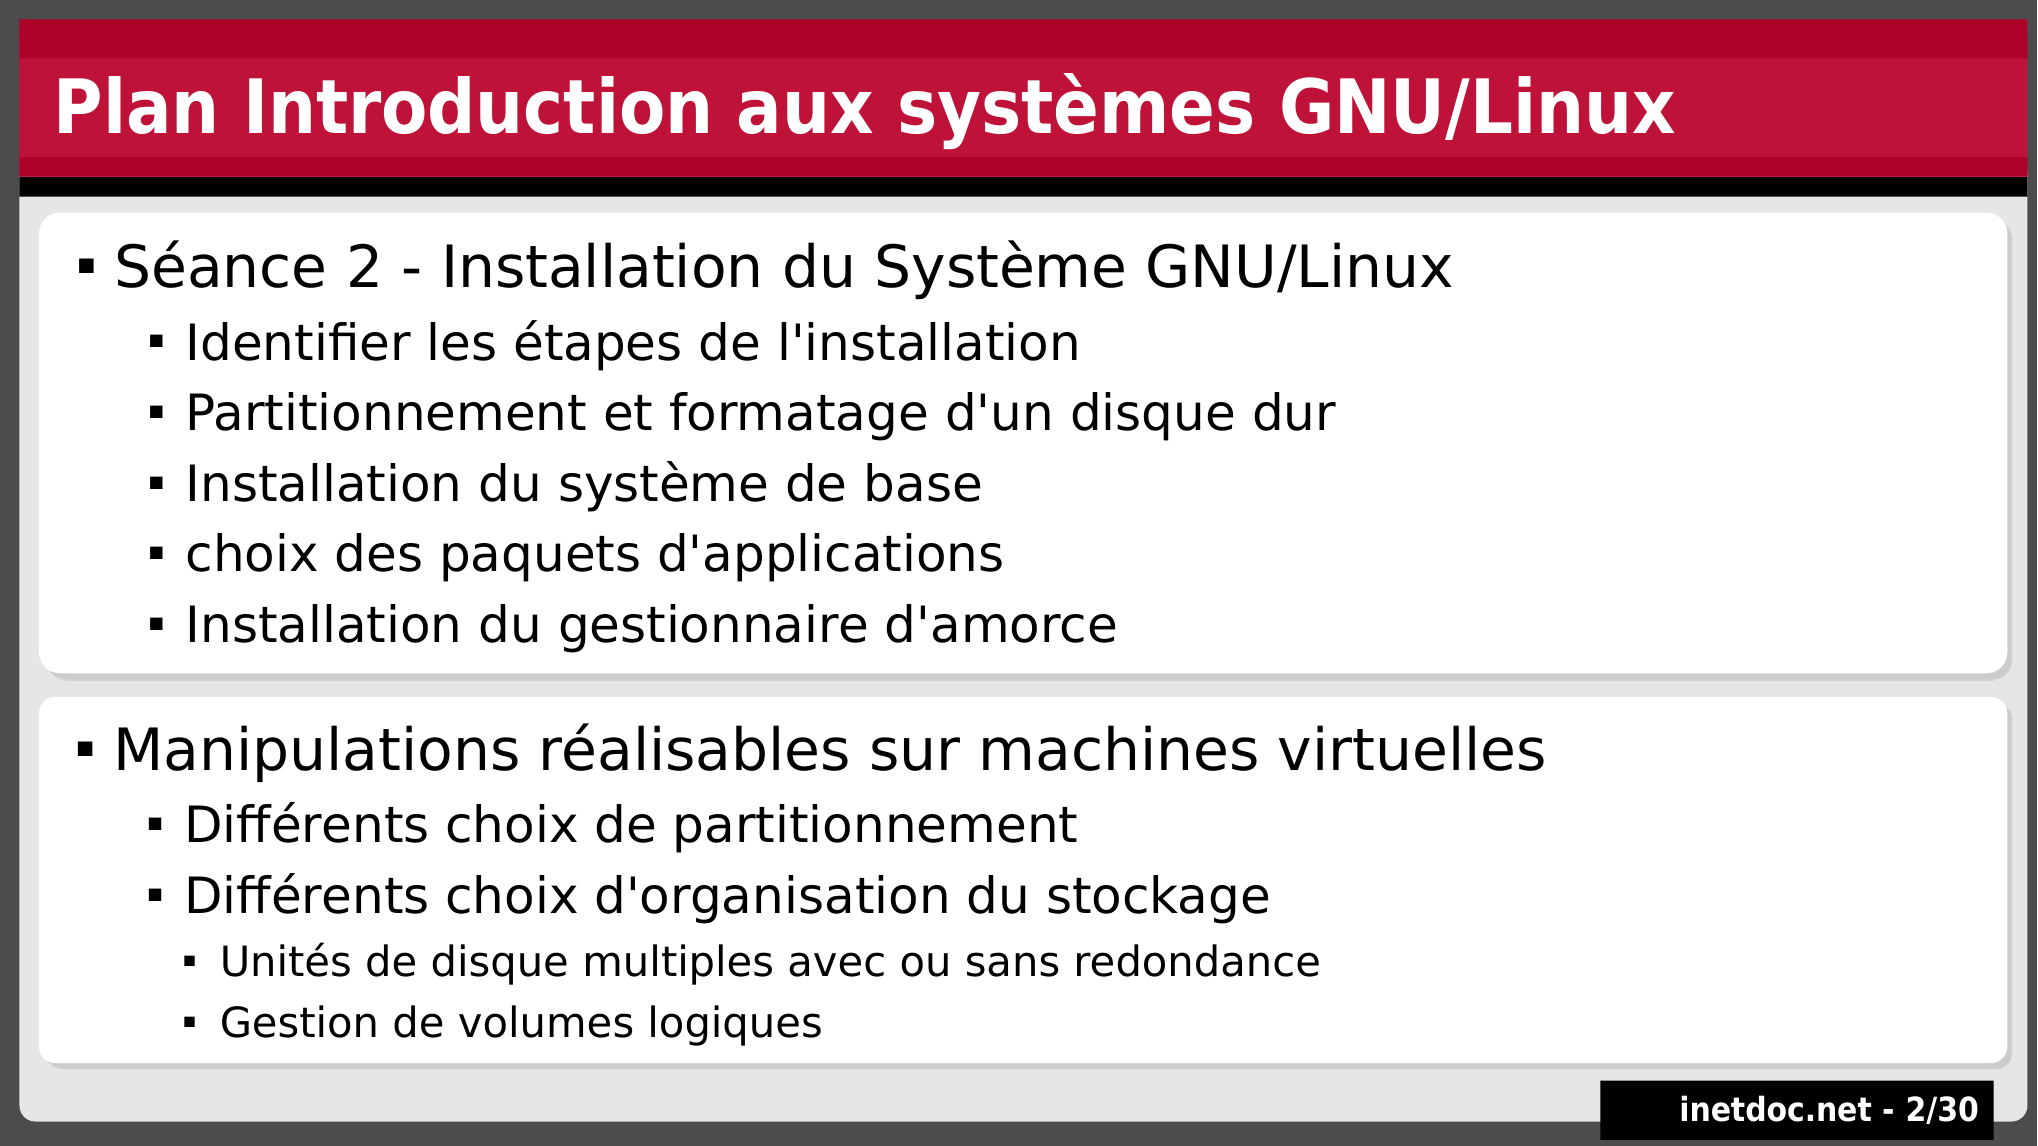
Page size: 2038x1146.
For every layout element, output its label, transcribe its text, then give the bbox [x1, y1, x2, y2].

text_box inetdoc.net - <numéro>/30 [1600, 1080, 1994, 1140]
text_box Plan Introduction aux systèmes GNU/Linux [19, 59, 2028, 157]
text_box Manipulations réalisables sur machines virtuelles Différents choix de partitionnement Différents choix d'organisation du stockage Unités de disque multiples avec ou sans redondance Gestion de volumes logiques [38, 696, 2008, 1064]
text_box Séance 2 - Installation du Système GNU/Linux Identifier les étapes de l'installation Partitionnement et formatage d'un disque dur Installation du système de base choix des paquets d'applications Installation du gestionnaire d'amorce [38, 212, 2008, 674]
text_box [19, 19, 2028, 59]
text_box [19, 157, 2028, 1122]
